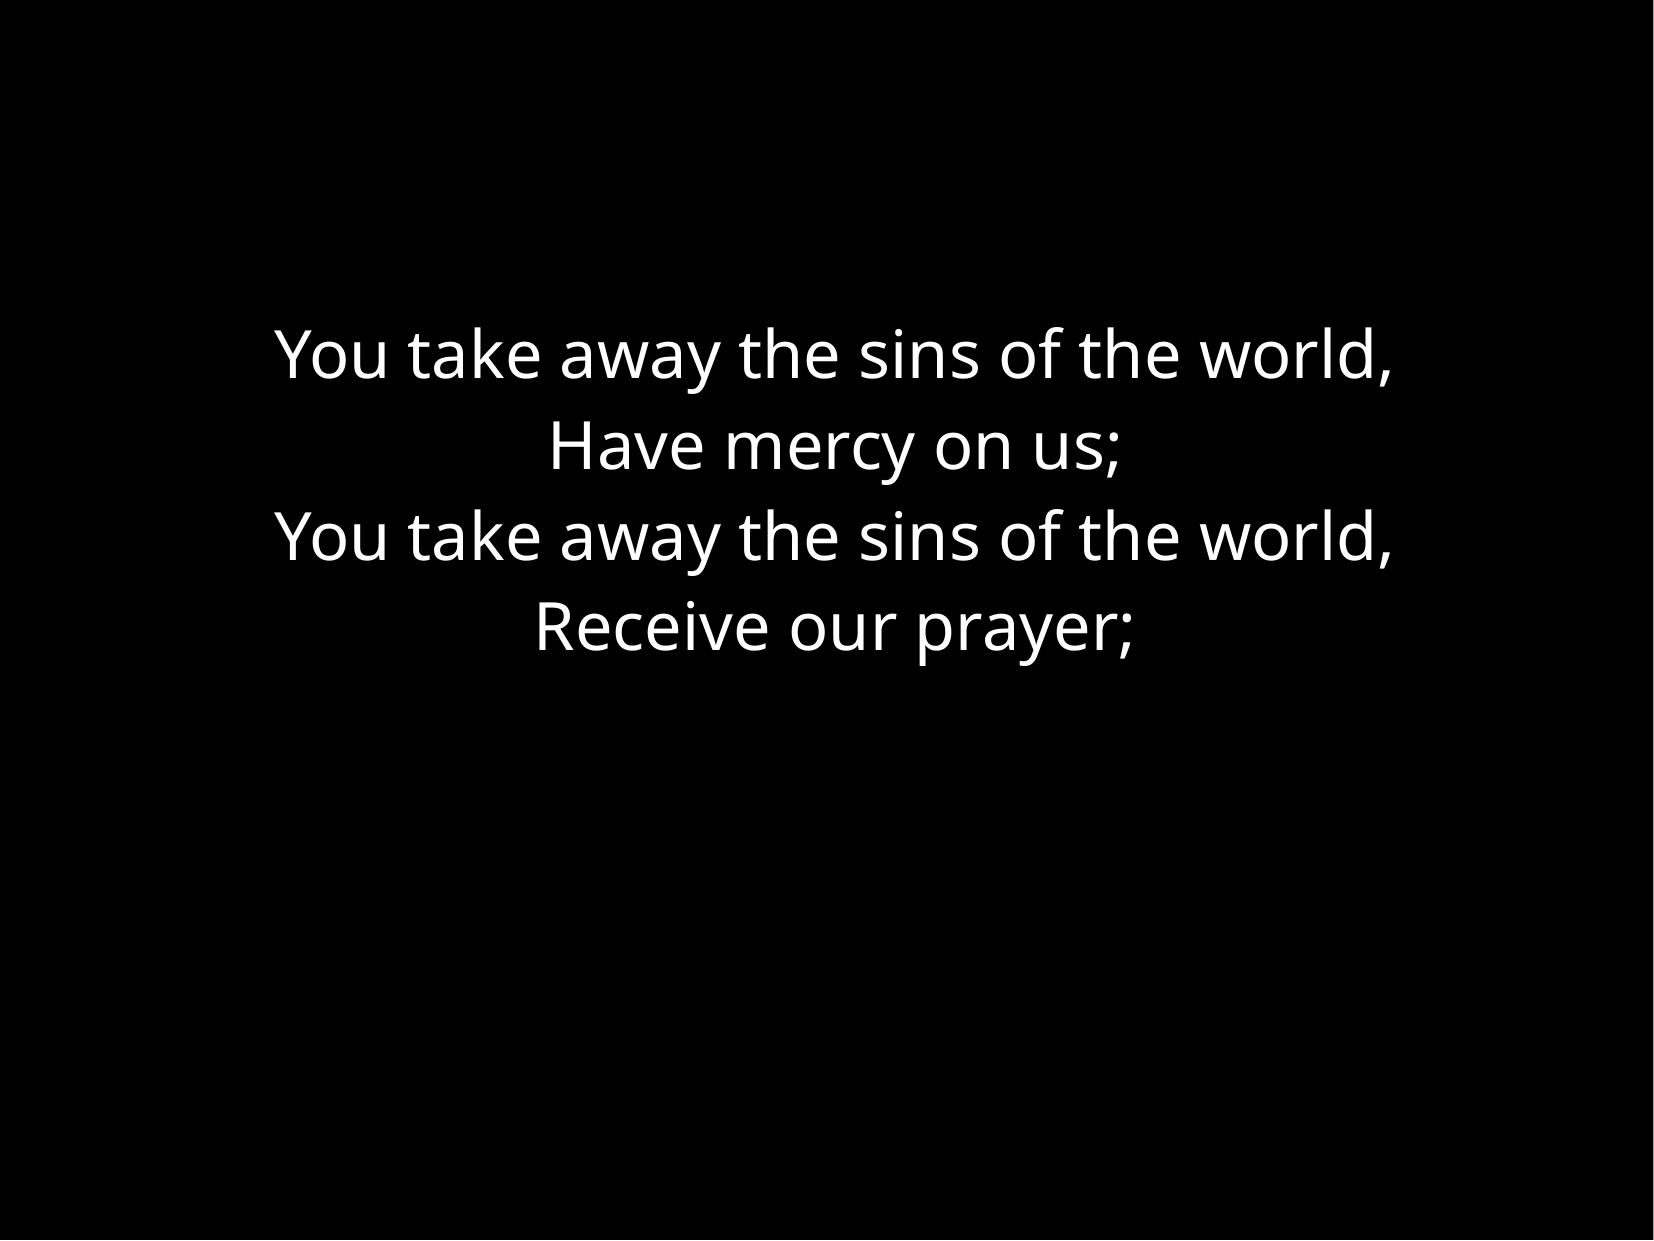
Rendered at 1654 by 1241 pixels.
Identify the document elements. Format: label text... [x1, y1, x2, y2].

list You take away the sins of the world, Have mercy on us; You take away the sins of the world, Receive our prayer; [0, 307, 1654, 1027]
